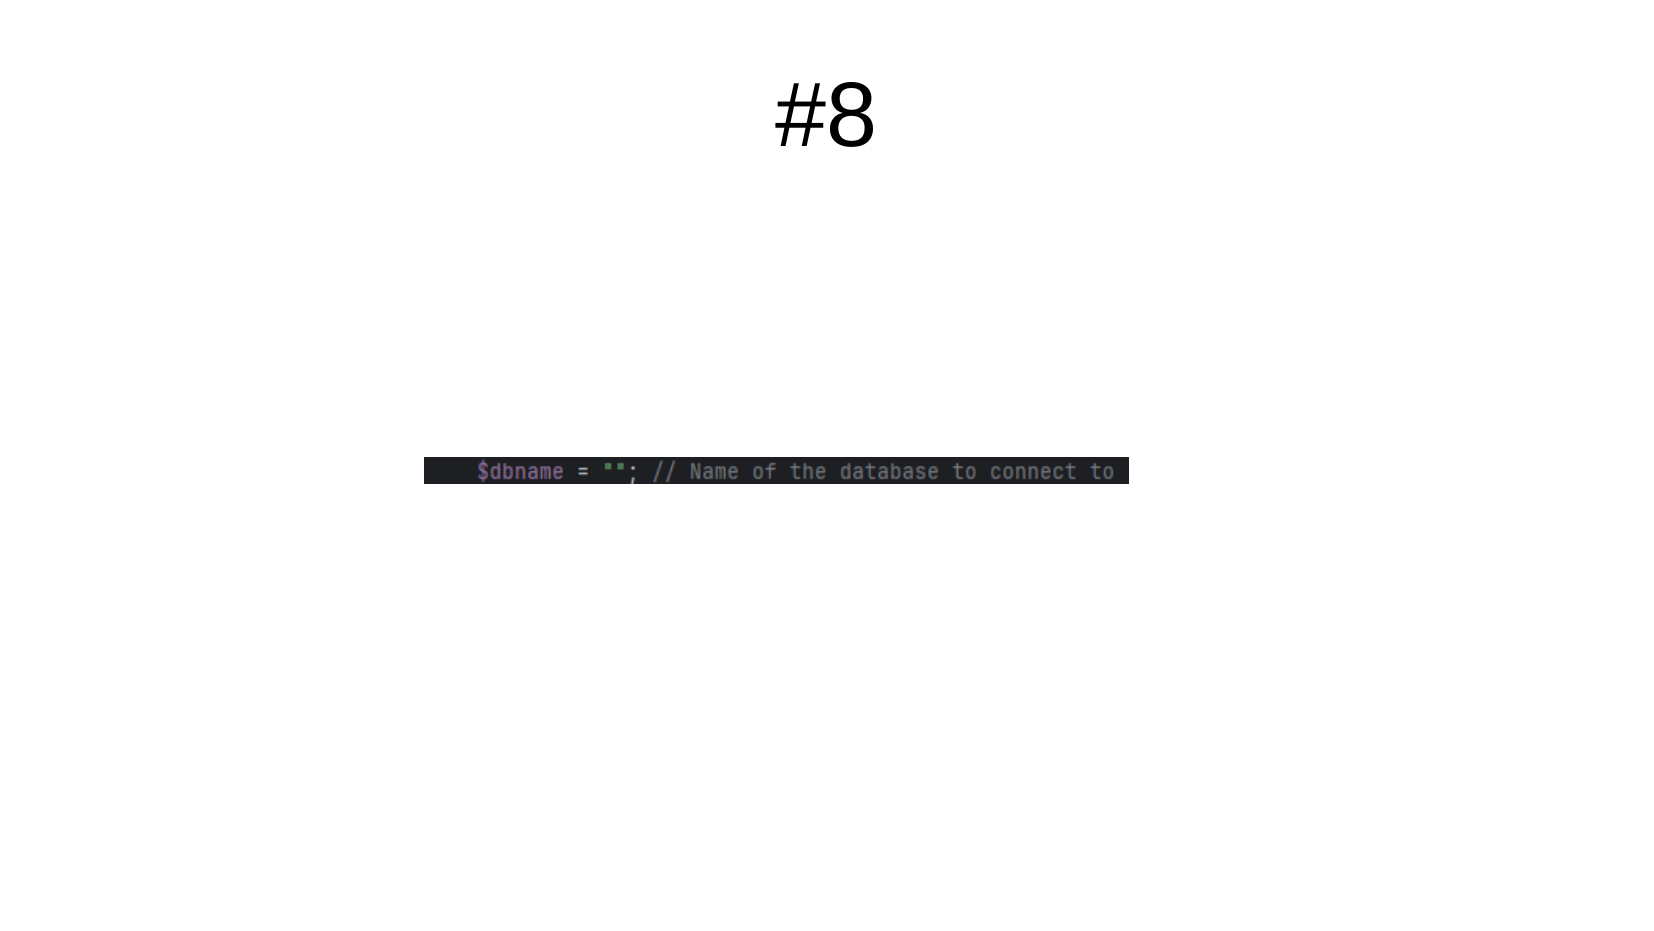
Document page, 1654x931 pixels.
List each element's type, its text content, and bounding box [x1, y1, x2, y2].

picture [424, 457, 1129, 484]
title #8 [82, 37, 1571, 193]
